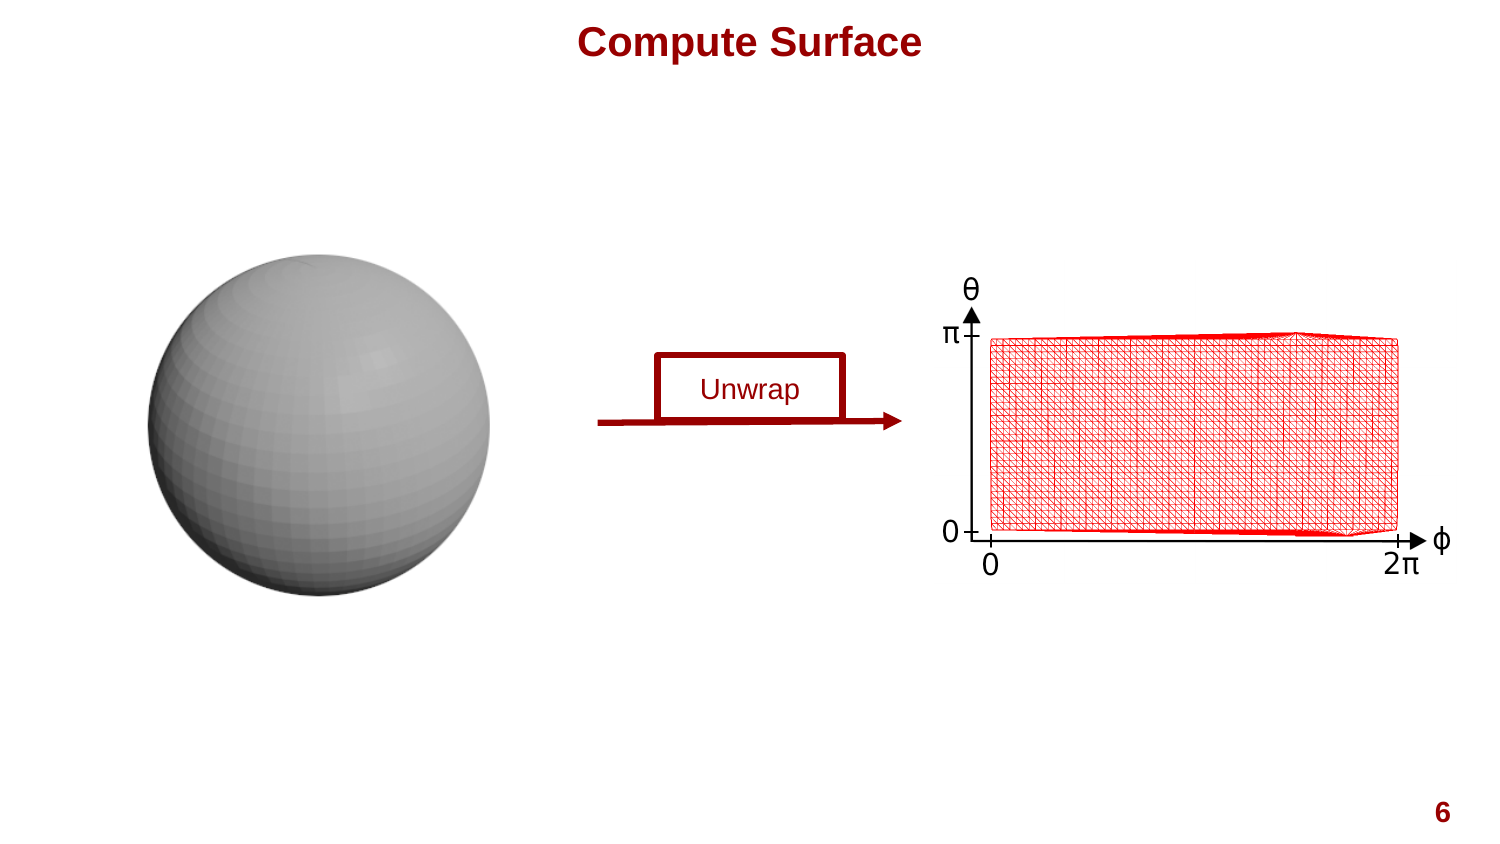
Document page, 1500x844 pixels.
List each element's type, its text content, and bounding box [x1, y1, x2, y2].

text_box Unwrap [657, 355, 843, 421]
text_box Compute Surface [506, 0, 994, 81]
picture [934, 260, 1457, 584]
text_box 6 [1419, 778, 1500, 844]
picture [94, 195, 566, 649]
